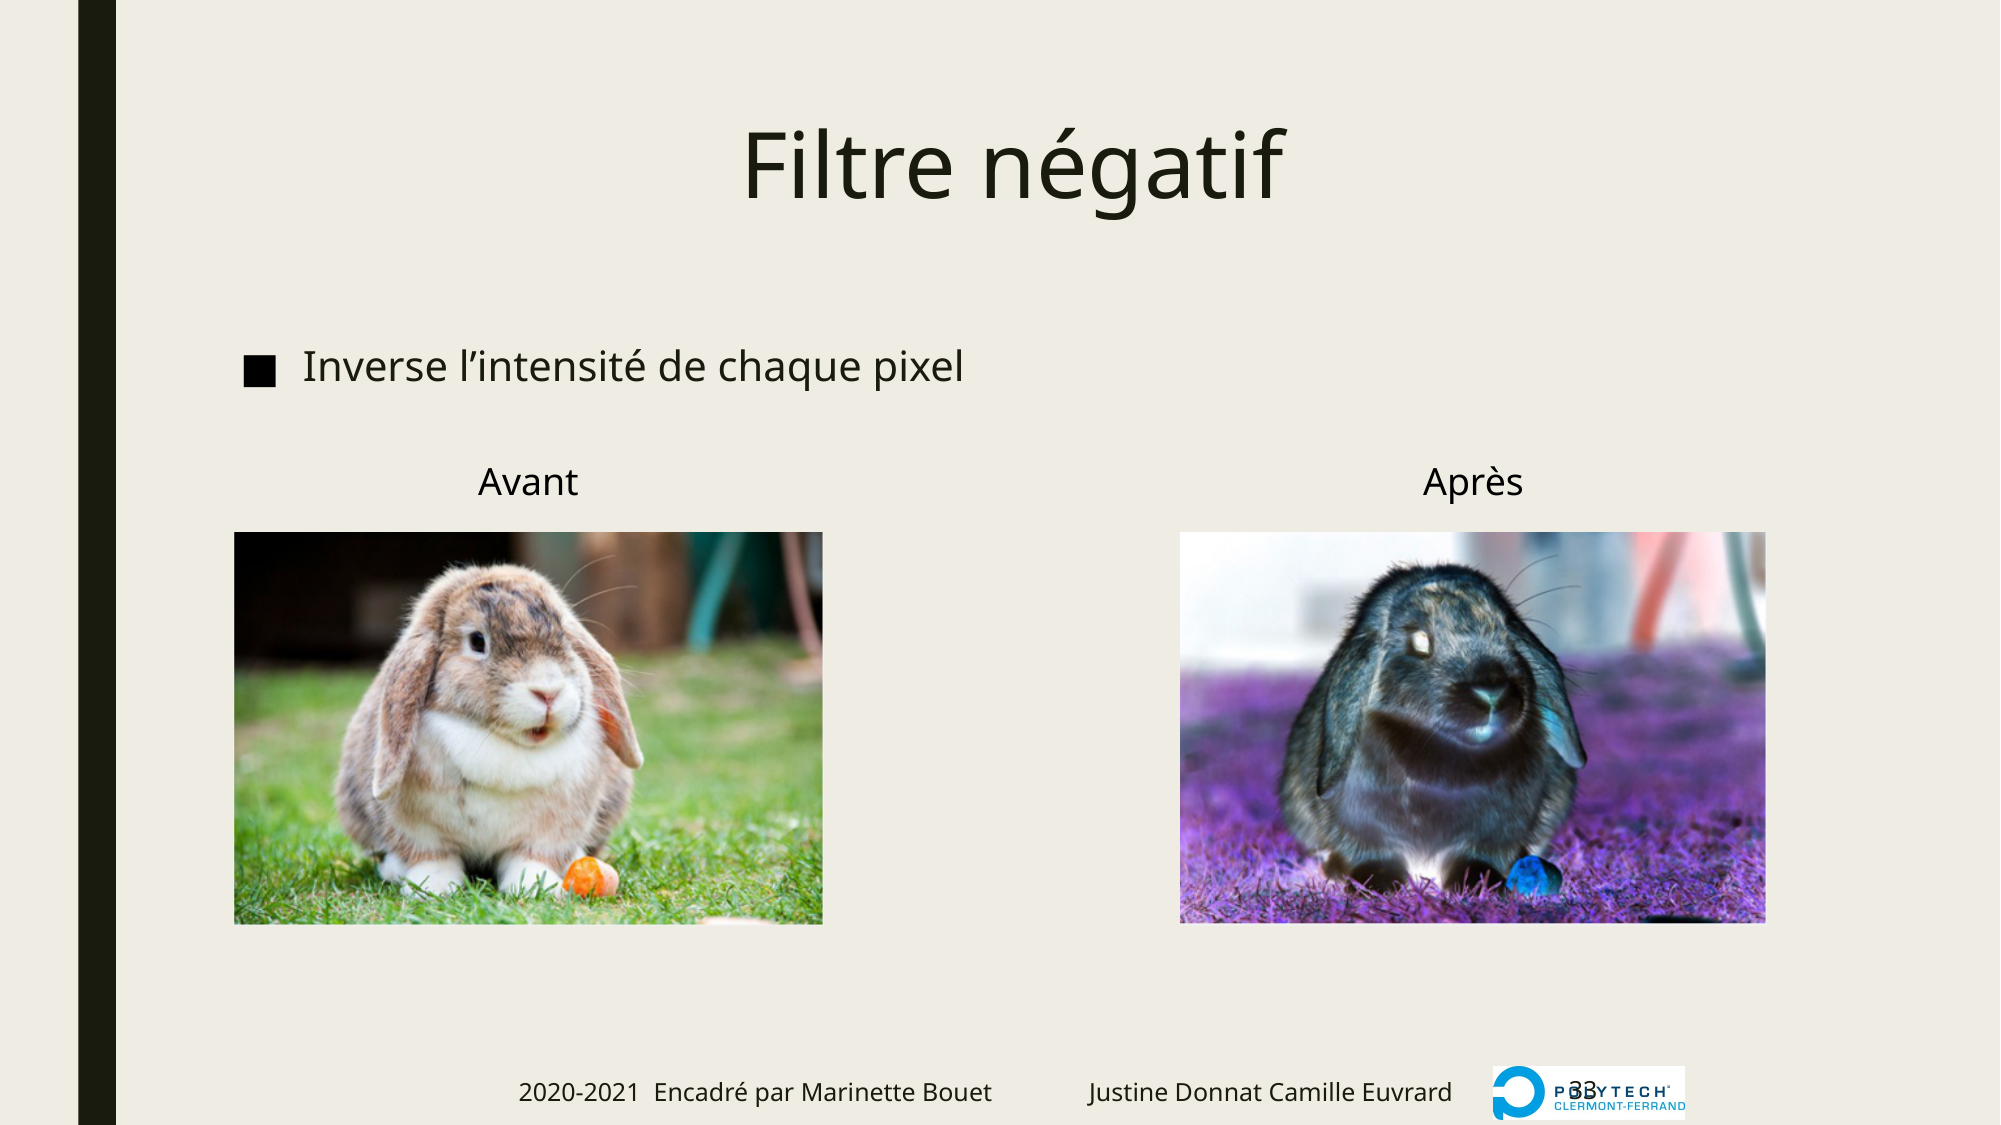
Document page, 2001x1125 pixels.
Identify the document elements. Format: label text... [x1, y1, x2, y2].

picture [233, 532, 824, 927]
picture [1180, 532, 1767, 927]
list Inverse l’intensité de chaque pixel [225, 336, 1801, 416]
text_box Avant [233, 450, 824, 511]
text_box 2020-2021 Encadré par Marinette Bouet Justine Donnat Camille Euvrard [474, 1058, 1506, 1125]
title Filtre négatif [225, 112, 1801, 254]
text_box Après [1180, 450, 1767, 511]
text_box [1553, 1058, 1816, 1125]
